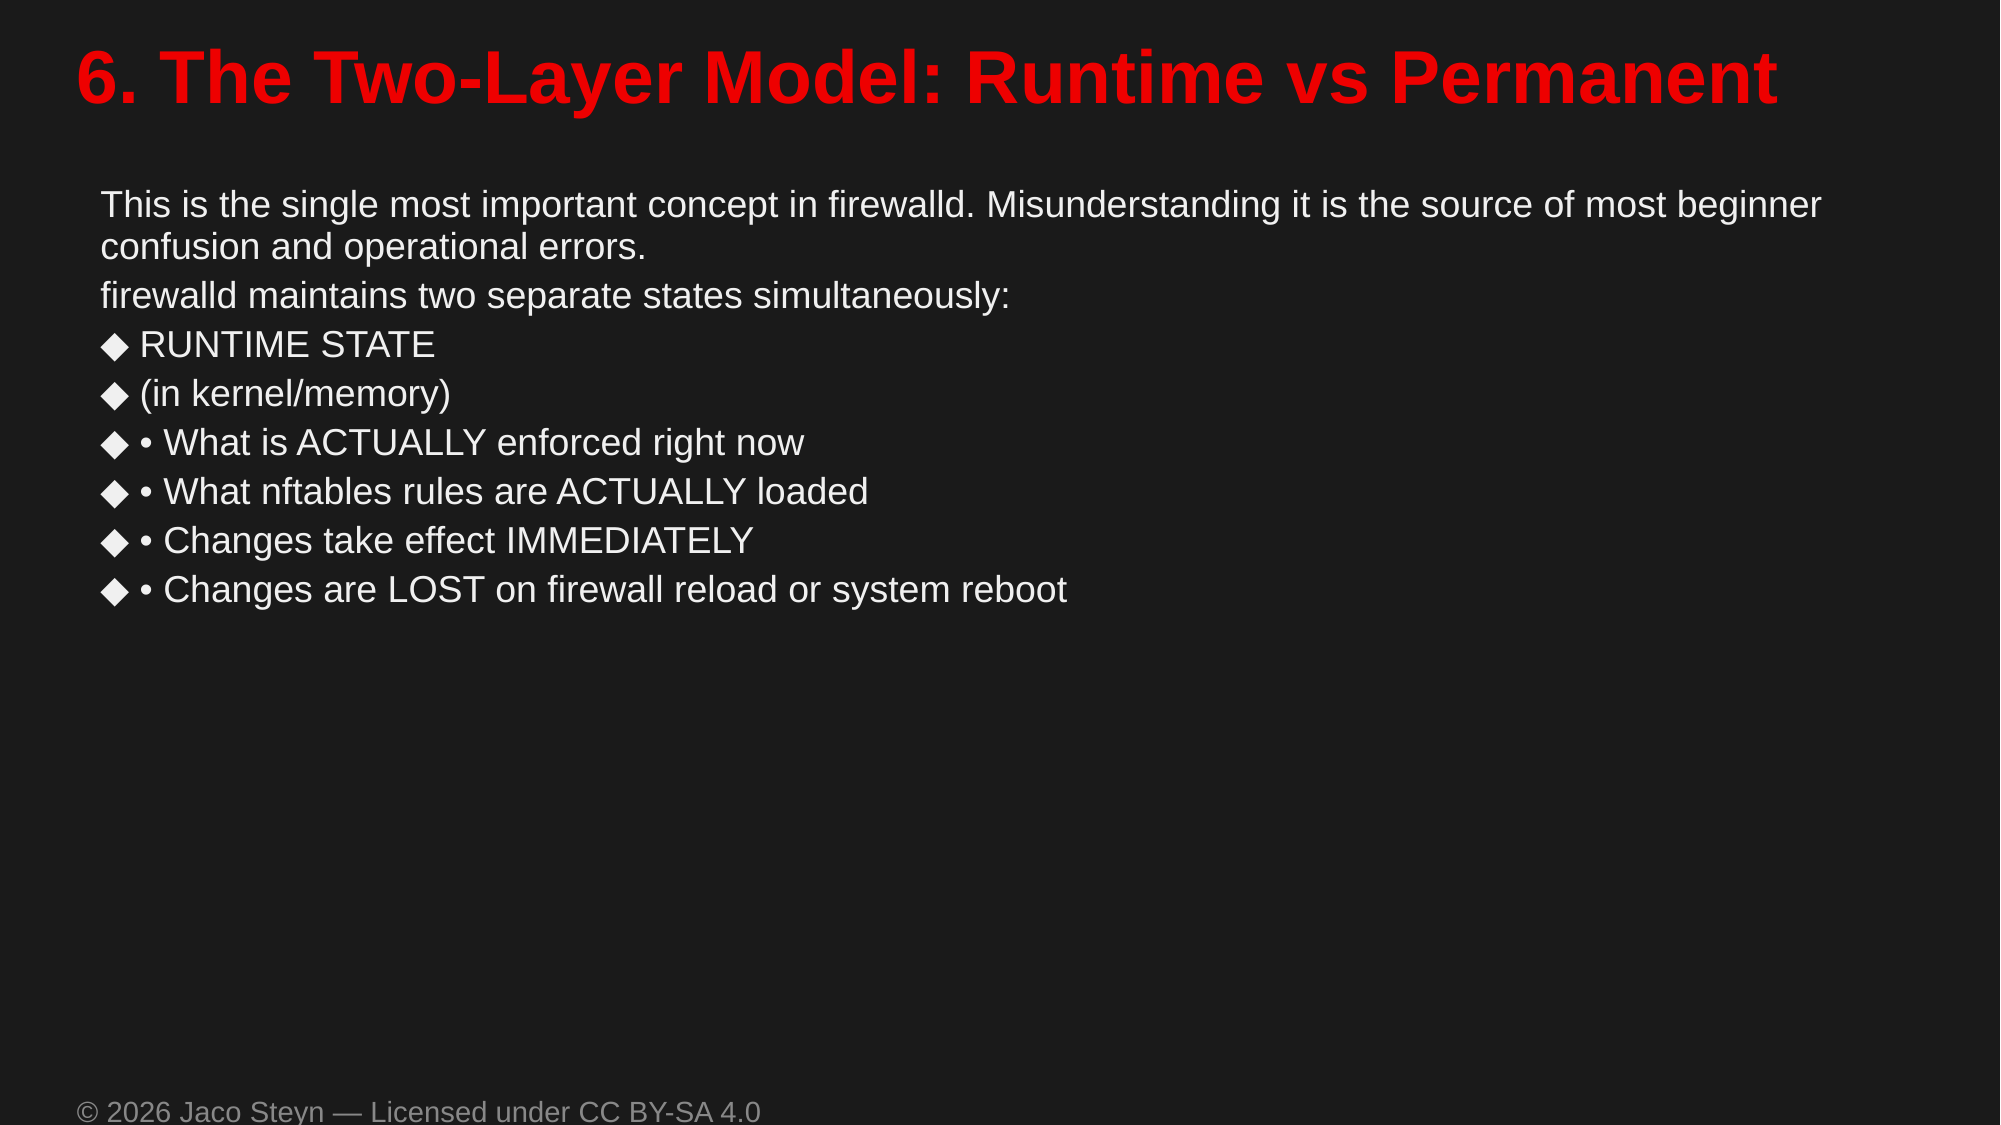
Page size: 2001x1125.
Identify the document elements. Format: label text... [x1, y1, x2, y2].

text_box This is the single most important concept in firewalld. Misunderstanding it is the source of most beginner confusion and operational errors. firewalld maintains two separate states simultaneously: ◆ RUNTIME STATE ◆ (in kernel/memory) ◆ • What is ACTUALLY enforced right now ◆ • What nftables rules are ACTUALLY loaded ◆ • Changes take effect IMMEDIATELY ◆ • Changes are LOST on firewall reload or system reboot [59, 171, 1942, 1083]
text_box © 2026 Jaco Steyn — Licensed under CC BY-SA 4.0 [59, 1083, 1942, 1120]
text_box 6. The Two-Layer Model: Runtime vs Permanent [59, 23, 1942, 154]
